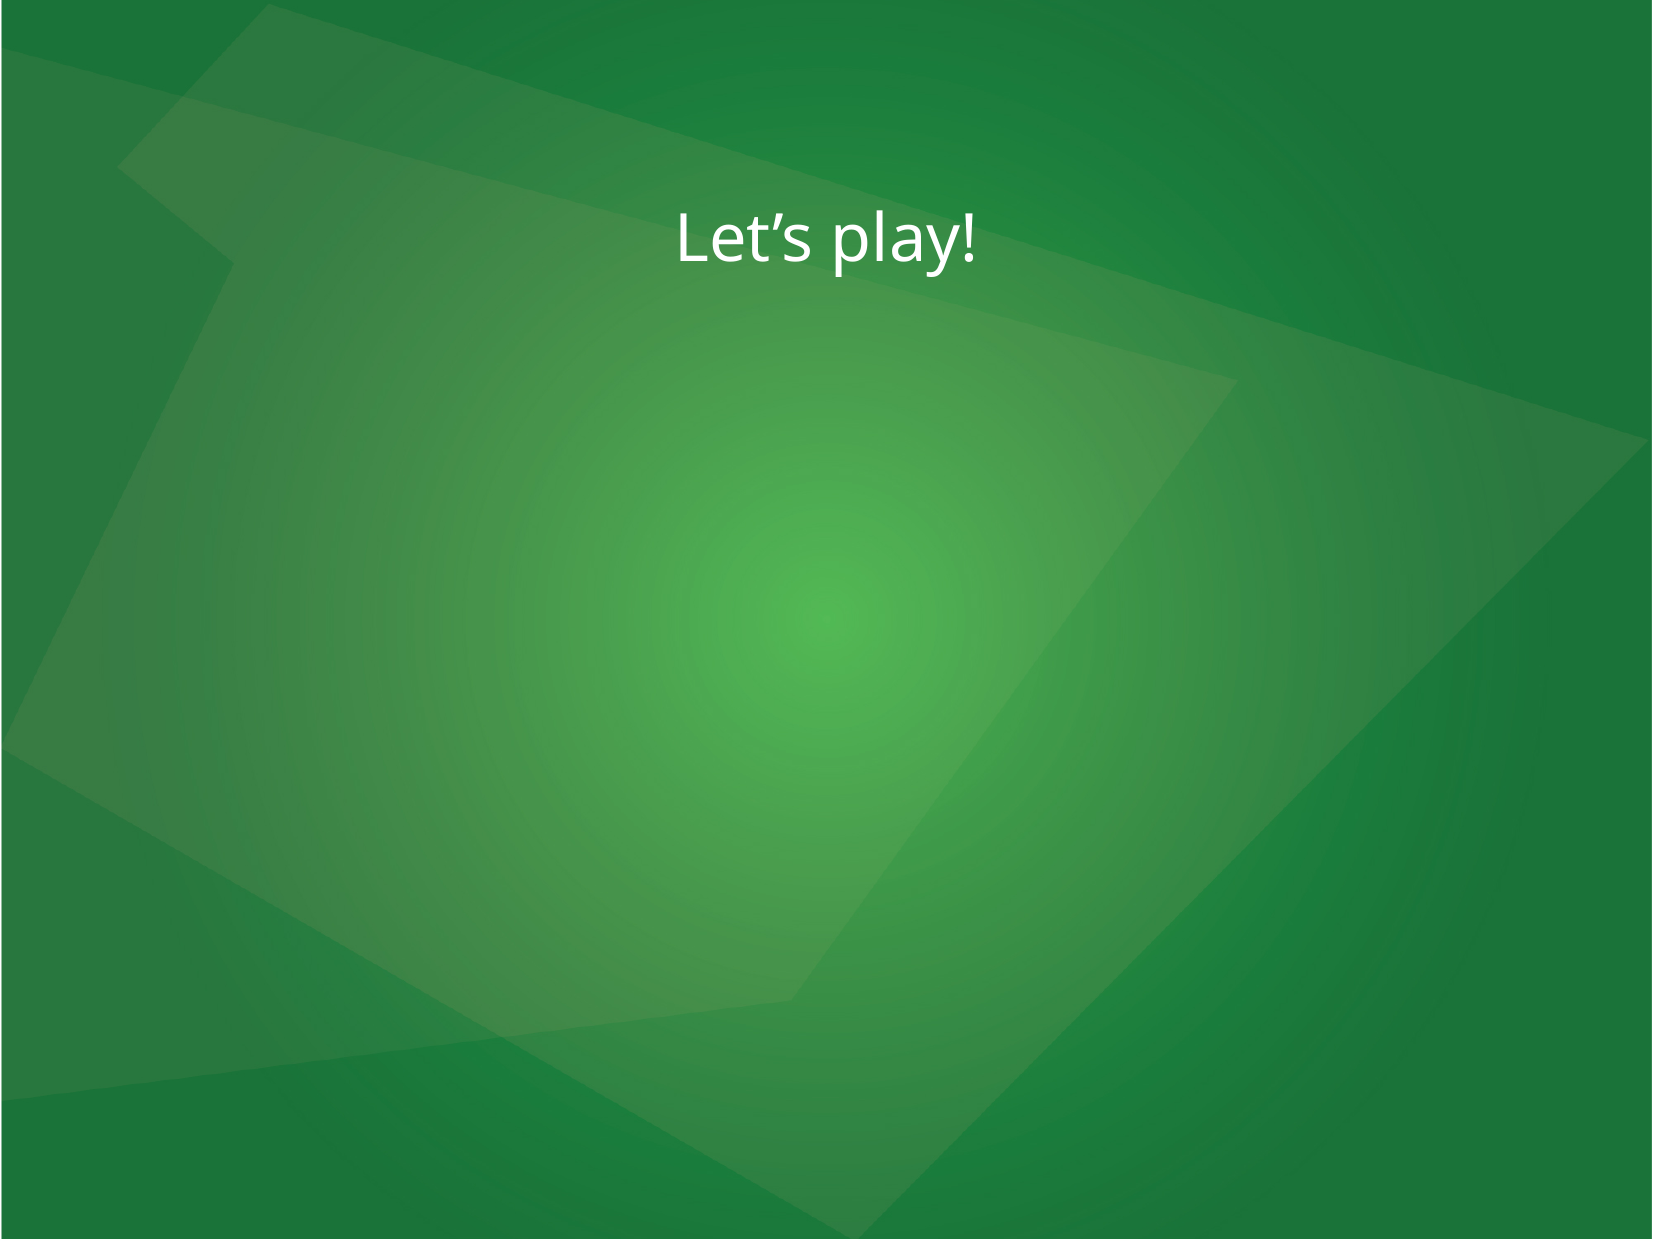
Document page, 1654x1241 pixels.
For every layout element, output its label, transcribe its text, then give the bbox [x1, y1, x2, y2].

title Let’s play! [82, 132, 1571, 340]
picture [0, 0, 1652, 1241]
